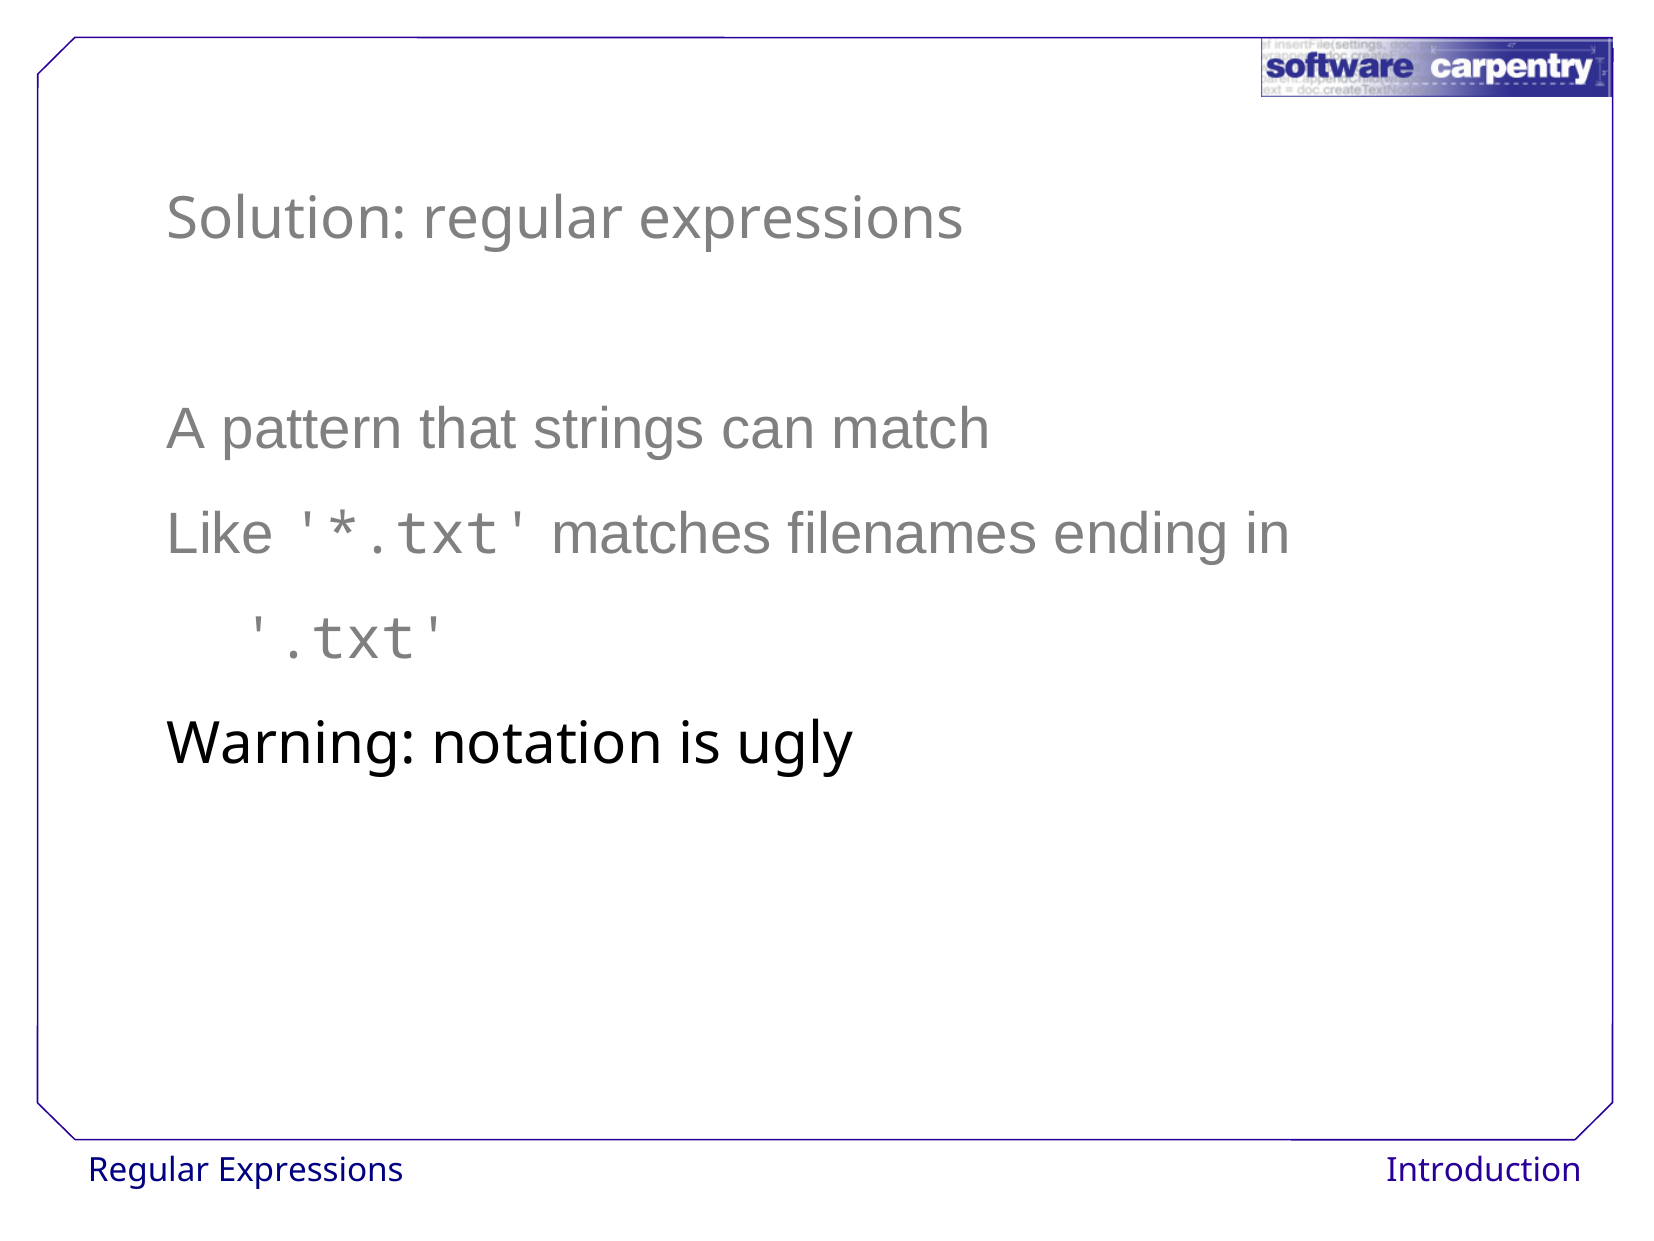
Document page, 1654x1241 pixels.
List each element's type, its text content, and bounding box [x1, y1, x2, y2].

picture [1261, 39, 1613, 97]
text_box Solution: regular expressions A pattern that strings can match Like '*.txt' matches filenames ending in '.txt' Warning: notation is ugly [151, 137, 1530, 784]
